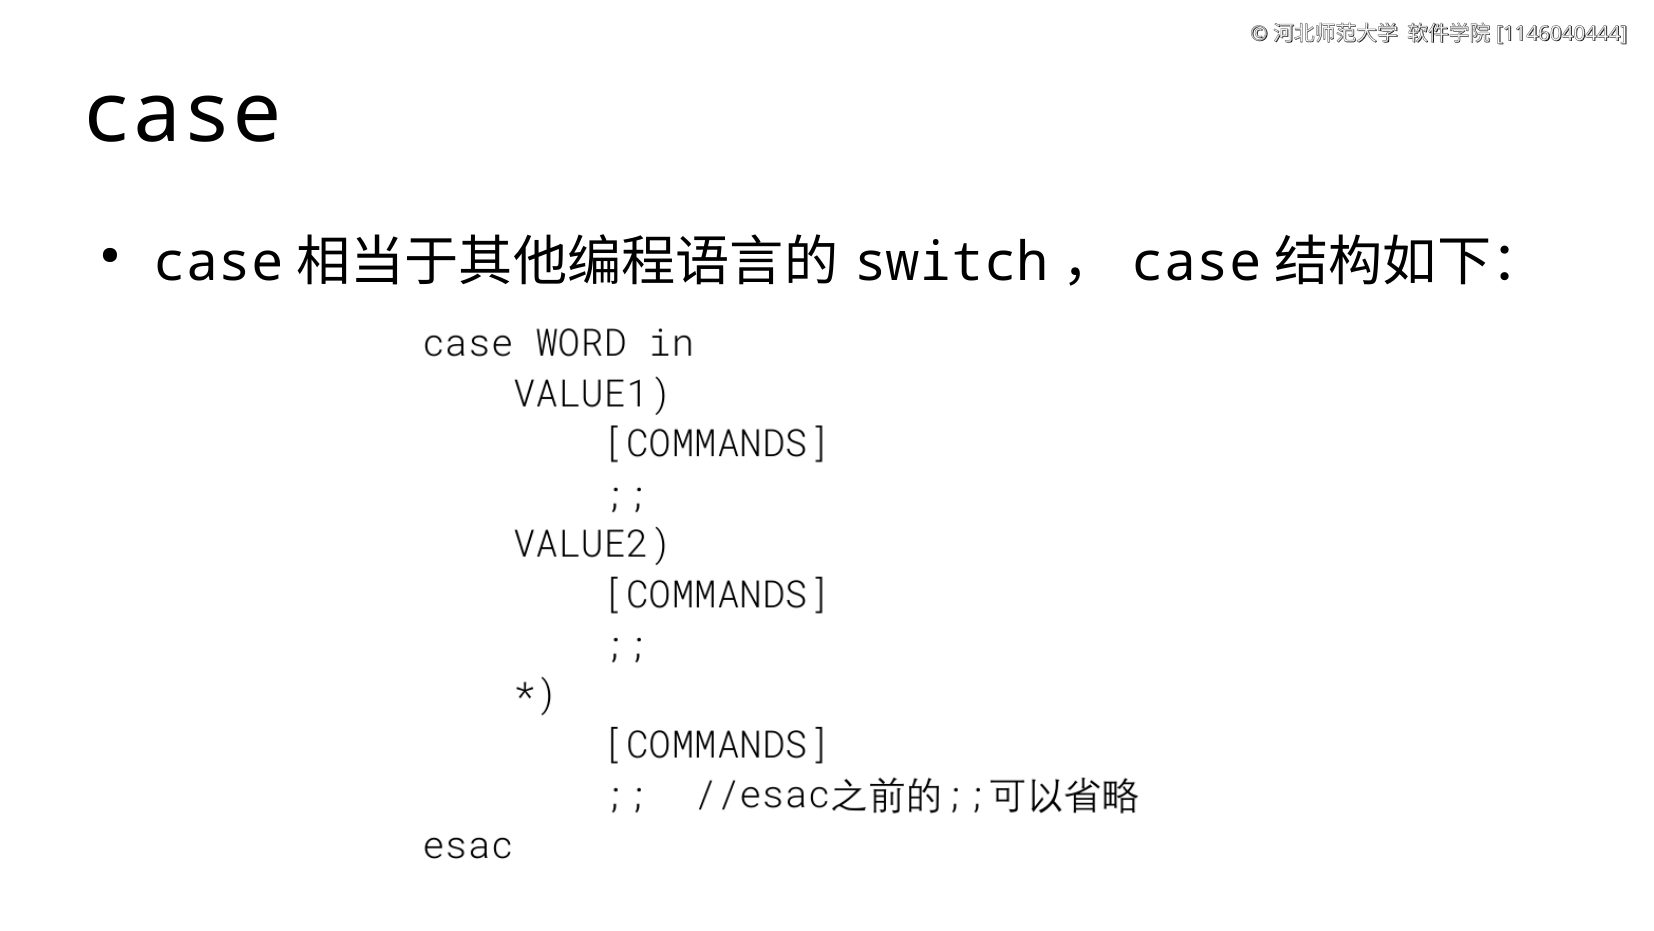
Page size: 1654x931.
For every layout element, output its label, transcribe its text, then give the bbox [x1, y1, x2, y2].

picture [417, 324, 1205, 876]
title case [82, 37, 1571, 189]
list case相当于其他编程语言的switch，case结构如下： [82, 217, 1571, 758]
